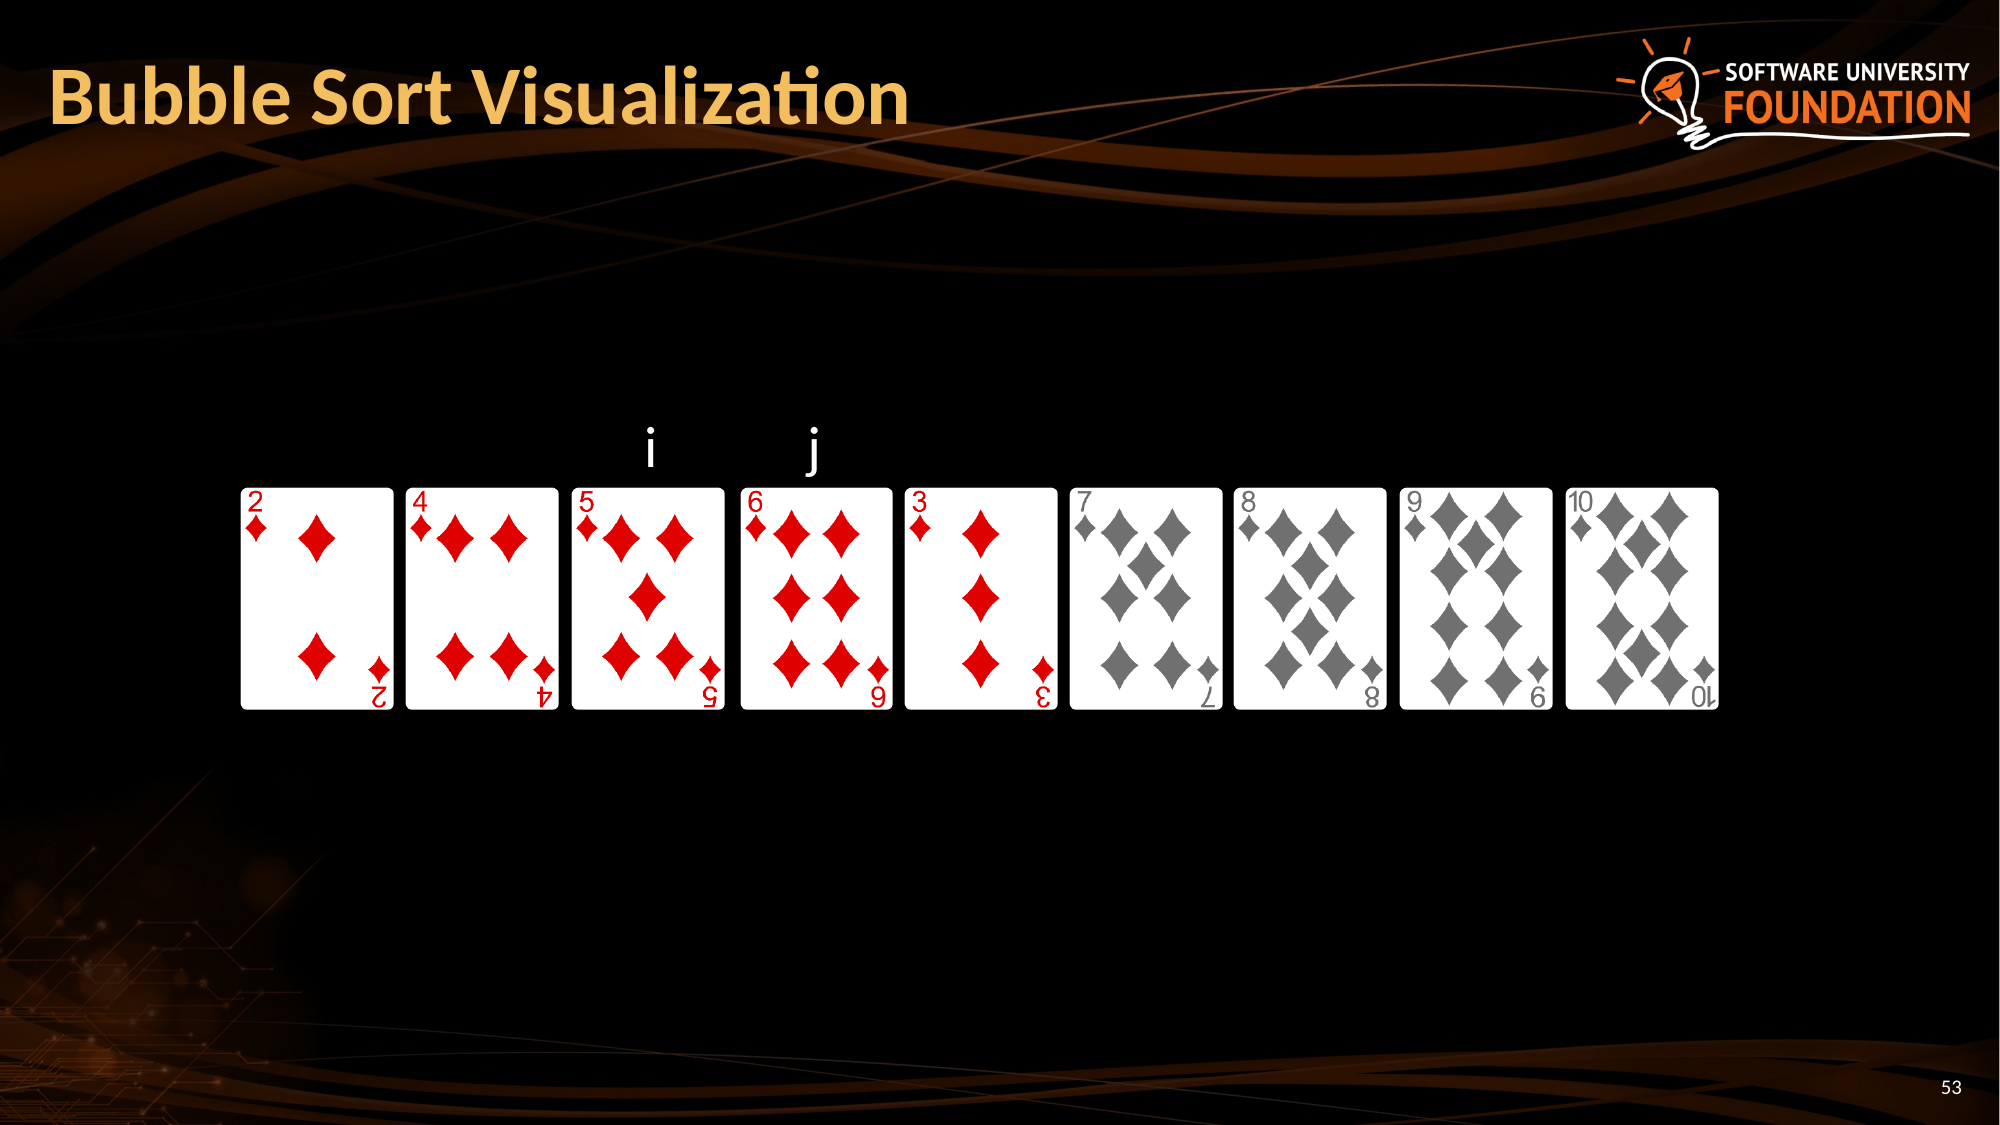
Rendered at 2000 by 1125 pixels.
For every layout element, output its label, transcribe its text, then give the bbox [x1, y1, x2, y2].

text_box j [793, 401, 837, 487]
text_box i [629, 401, 673, 487]
title Bubble Sort Visualization [30, 6, 1602, 189]
picture [0, 0, 2000, 1125]
slide_number <number> [1897, 1070, 1968, 1103]
